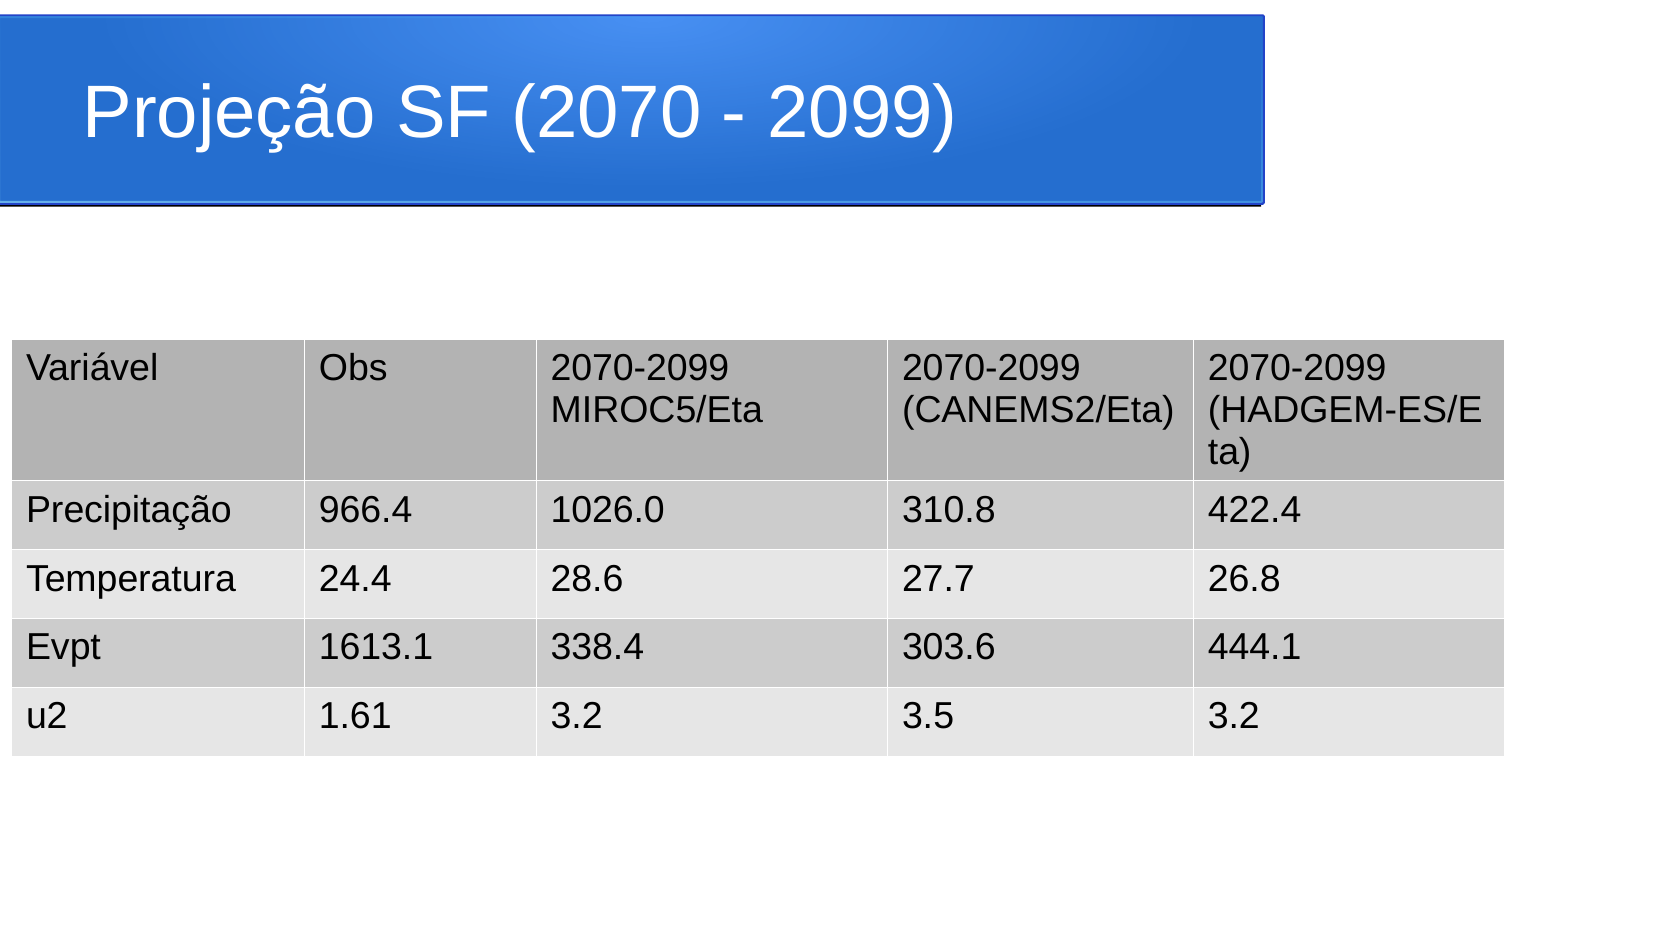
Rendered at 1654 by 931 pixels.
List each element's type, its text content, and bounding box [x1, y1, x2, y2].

table_header 2070-2099 (HADGEM-ES/Eta) [1194, 340, 1504, 480]
table_header Obs [305, 340, 536, 480]
table_cell 444.1 [1194, 619, 1504, 687]
table_cell 26.8 [1194, 550, 1504, 618]
table_cell 422.4 [1194, 481, 1504, 549]
table_cell 27.7 [888, 550, 1193, 618]
title Projeção SF (2070 - 2099) [82, 29, 1235, 196]
table_cell Precipitação [12, 481, 304, 549]
table_cell Evpt [12, 619, 304, 687]
table_cell 1.61 [305, 688, 536, 756]
table_cell u2 [12, 688, 304, 756]
table_cell 1026.0 [537, 481, 887, 549]
table_cell 3.2 [1194, 688, 1504, 756]
table_header Variável [12, 340, 304, 480]
table_cell 3.5 [888, 688, 1193, 756]
table_header 2070-2099 MIROC5/Eta [537, 340, 887, 480]
table_cell 310.8 [888, 481, 1193, 549]
table_cell 338.4 [537, 619, 887, 687]
table_cell 1613.1 [305, 619, 536, 687]
table_cell 303.6 [888, 619, 1193, 687]
table_cell 3.2 [537, 688, 887, 756]
table_cell Temperatura [12, 550, 304, 618]
table_cell 28.6 [537, 550, 887, 618]
table_header 2070-2099 (CANEMS2/Eta) [888, 340, 1193, 480]
table_cell 24.4 [305, 550, 536, 618]
table_cell 966.4 [305, 481, 536, 549]
